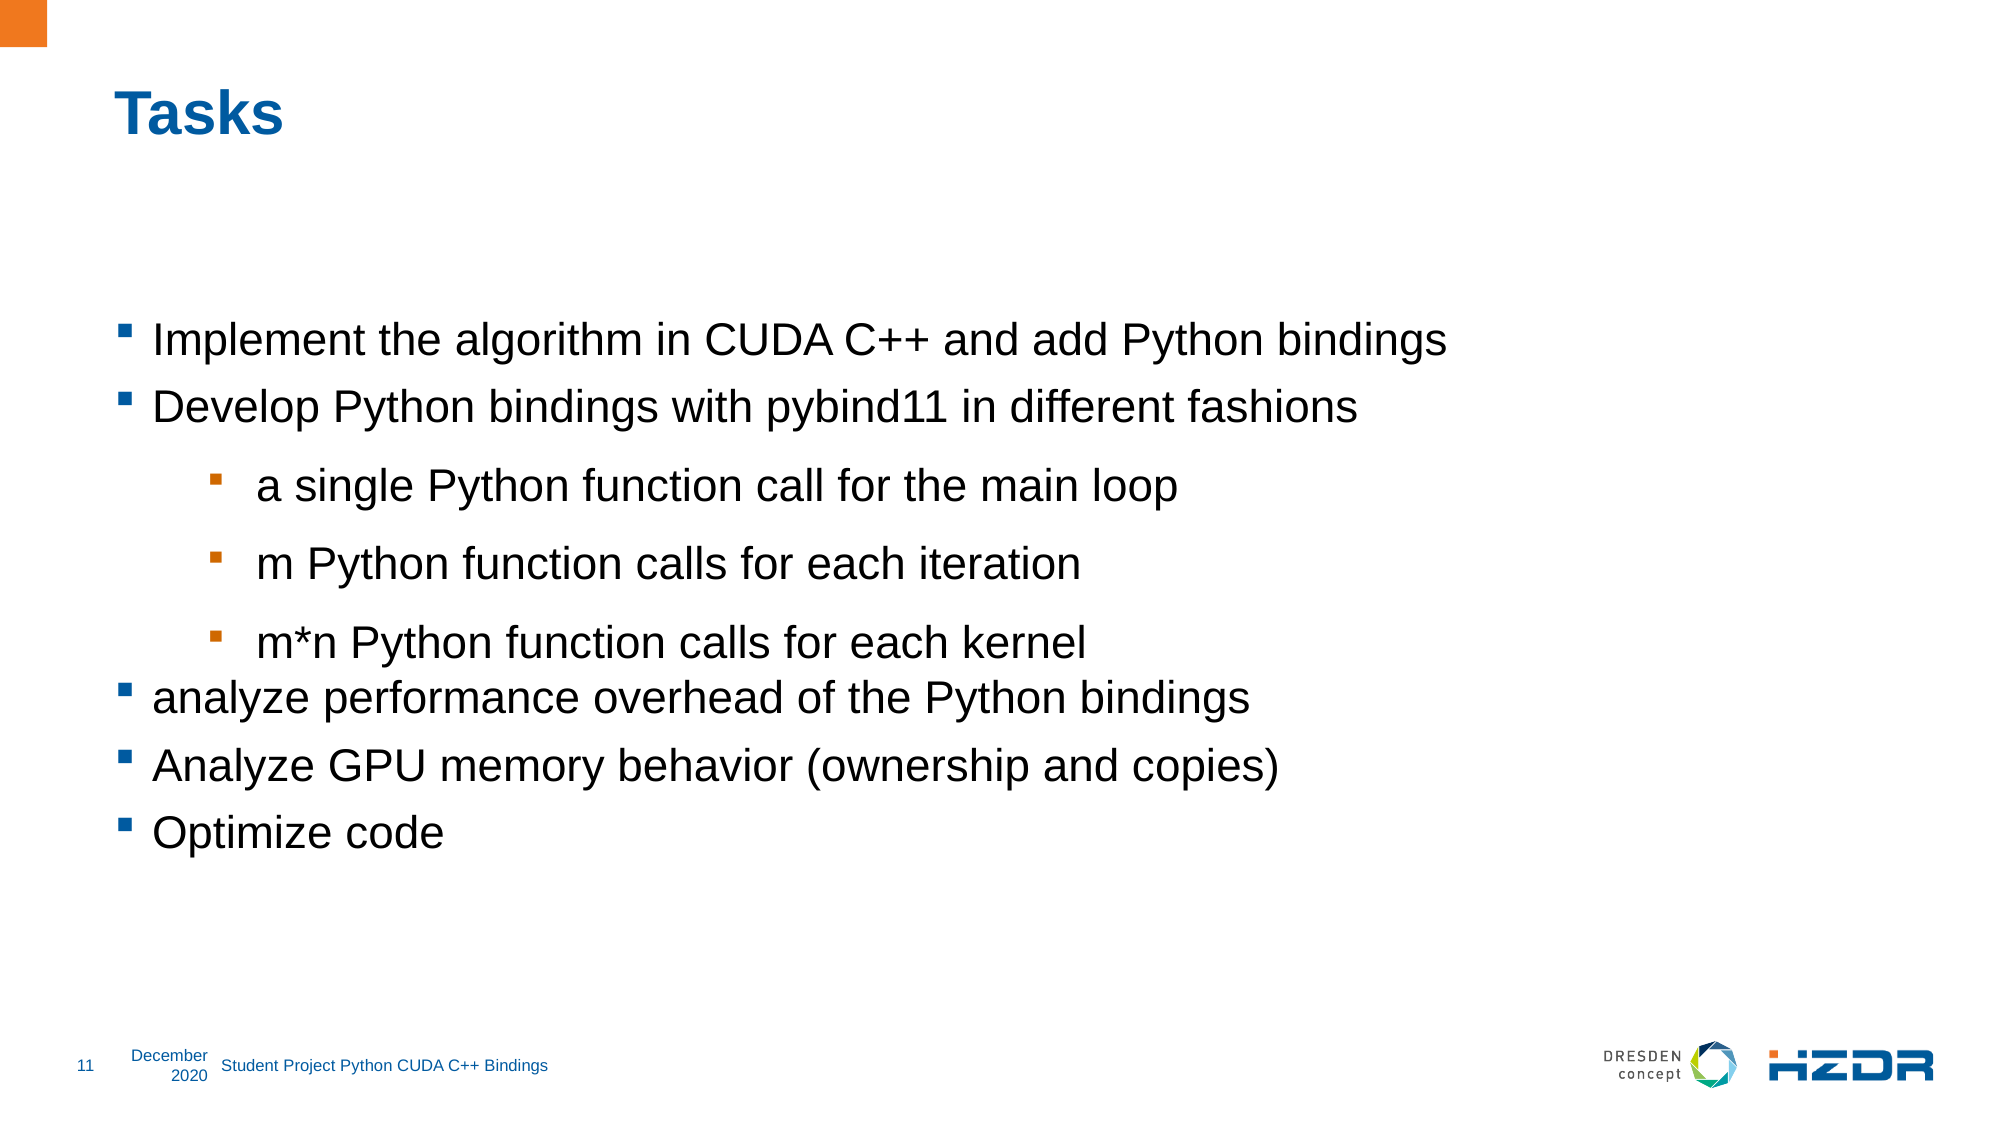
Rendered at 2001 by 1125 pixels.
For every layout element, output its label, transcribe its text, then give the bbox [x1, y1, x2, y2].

picture [1603, 1040, 1738, 1089]
slide_number December 2020 [107, 1034, 208, 1095]
list Implement the algorithm in CUDA C++ and add Python bindings Develop Python bindings with pybind11 in different fashions a single Python function call for the main loop m Python function calls for each iteration m*n Python function calls for each kernel analyze performance overhead of the Python bindings Analyze GPU memory behavior (ownership and copies) Optimize code [114, 251, 1934, 1014]
title Tasks [114, 80, 1934, 148]
footer Student Project Python CUDA C++ Bindings [221, 1034, 965, 1095]
slide_number <number> [6, 1034, 95, 1095]
picture [1768, 1049, 1934, 1081]
